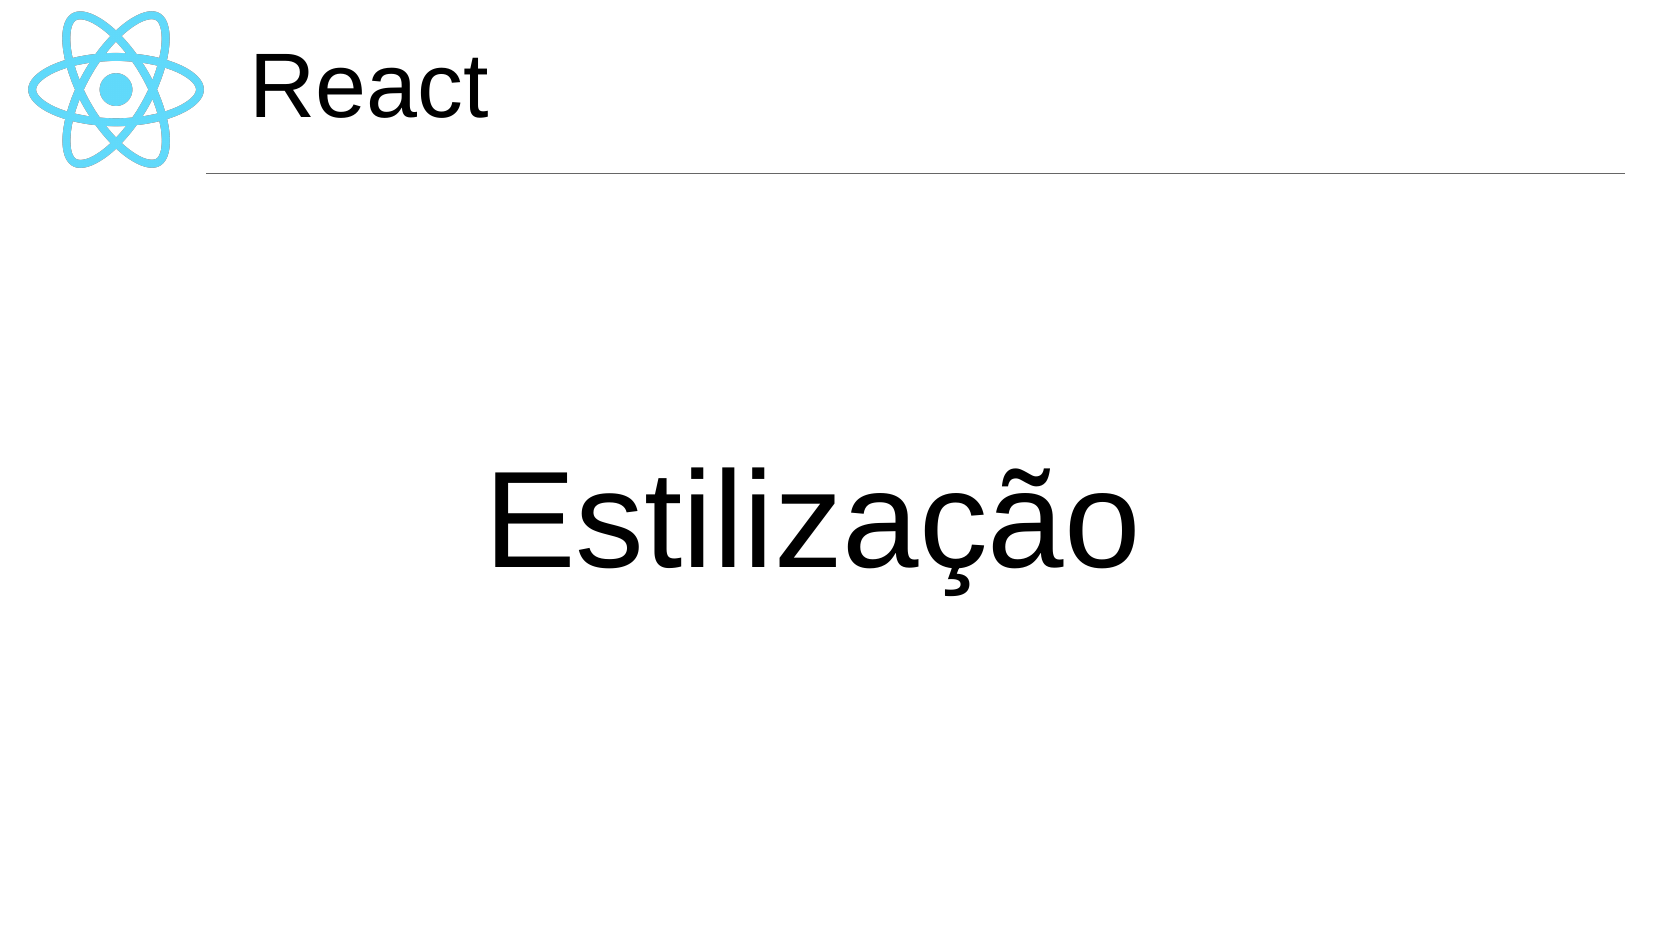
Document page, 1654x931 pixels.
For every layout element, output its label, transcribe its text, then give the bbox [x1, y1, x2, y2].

list Estilização [413, 442, 1241, 621]
picture [0, 0, 292, 207]
title React [292, 7, 1654, 164]
